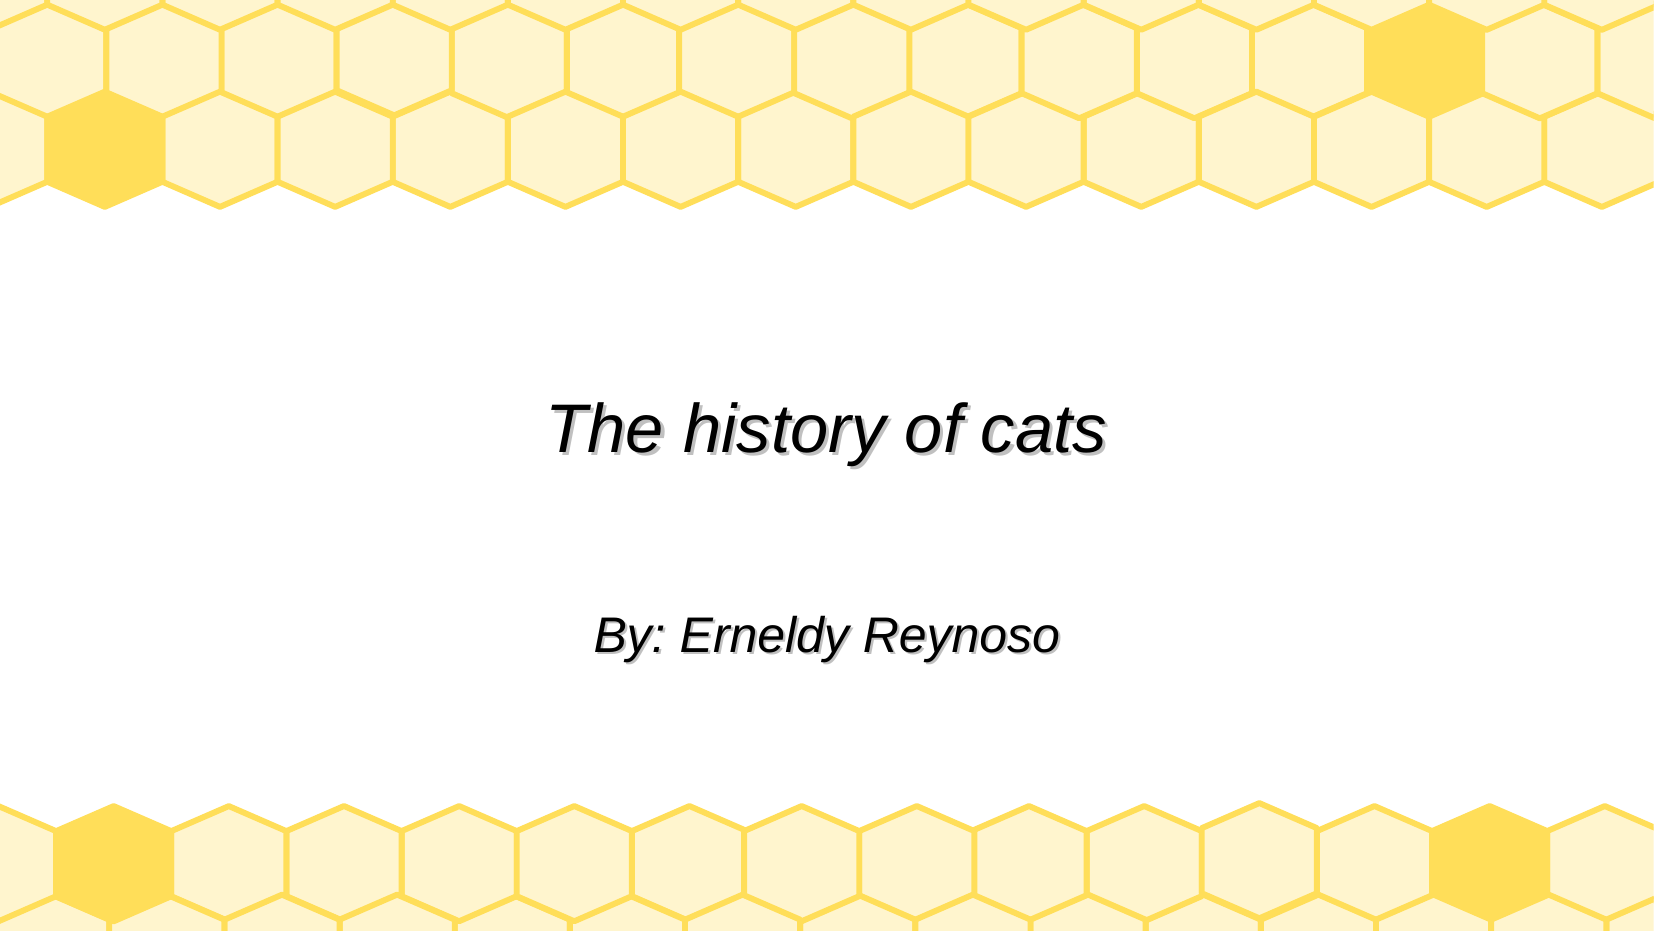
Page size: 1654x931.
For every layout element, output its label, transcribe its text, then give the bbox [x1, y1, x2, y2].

subtitle By: Erneldy Reynoso [88, 561, 1565, 709]
title The history of cats [88, 324, 1565, 532]
